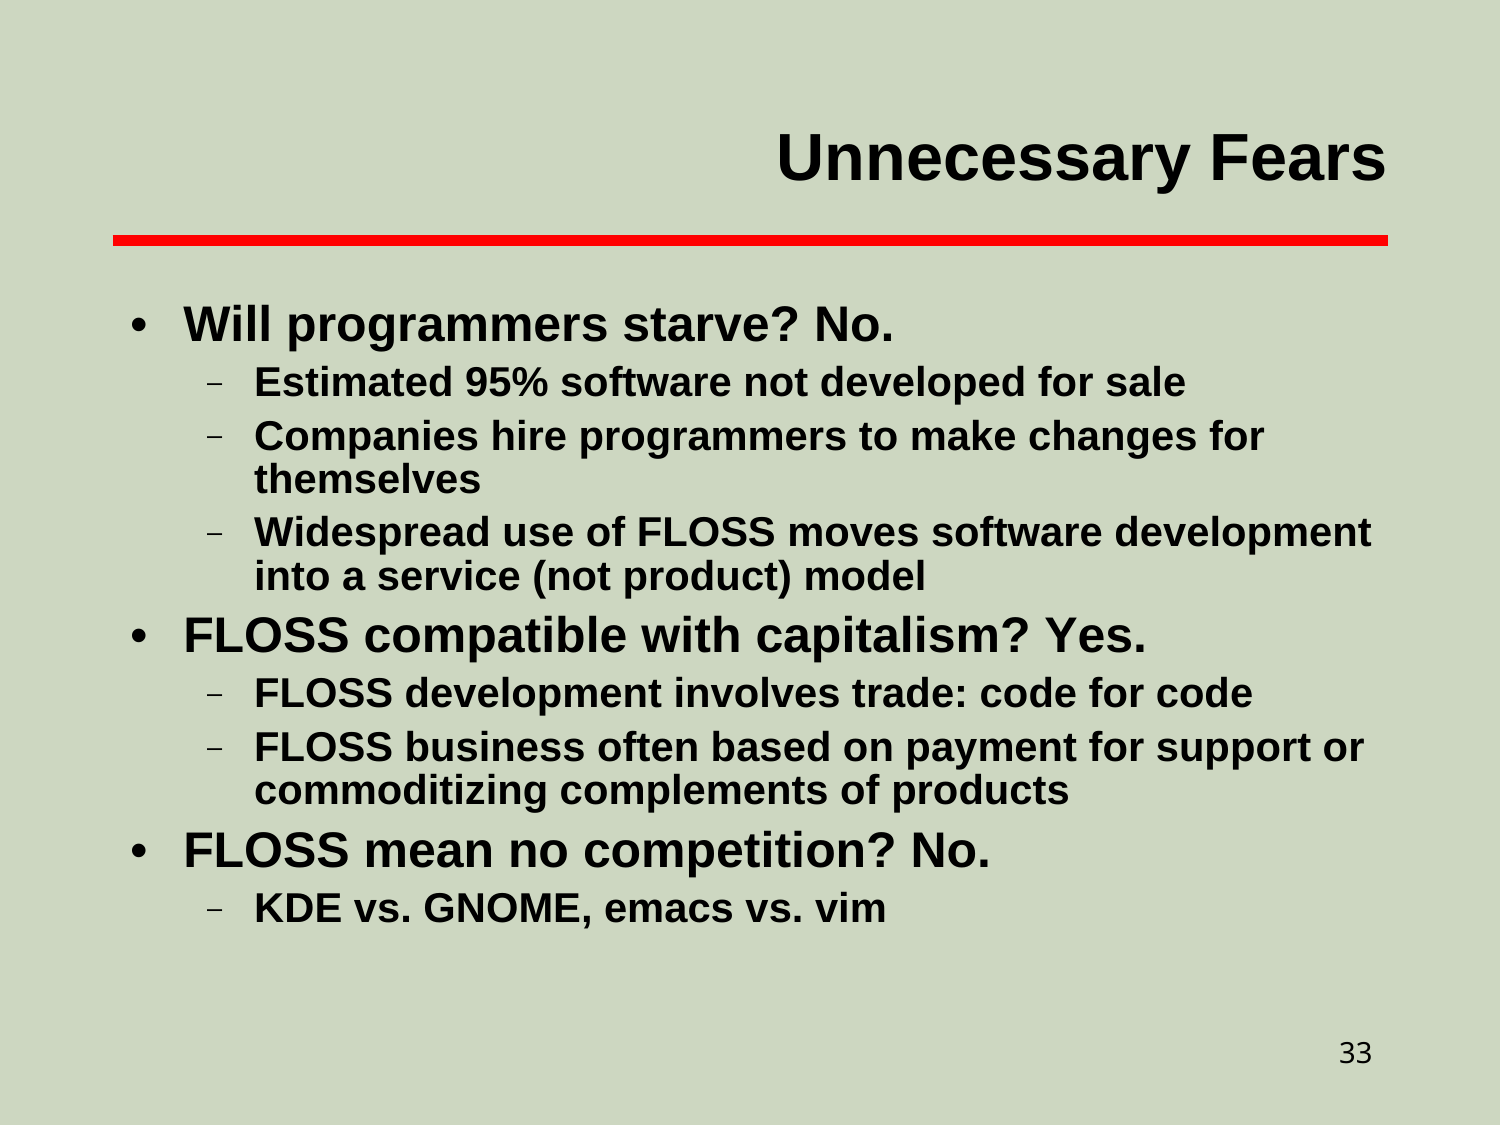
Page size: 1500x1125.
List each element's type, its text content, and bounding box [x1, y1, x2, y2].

list Will programmers starve? No. Estimated 95% software not developed for sale Companies hire programmers to make changes for themselves Widespread use of FLOSS moves software development into a service (not product) model FLOSS compatible with capitalism? Yes. FLOSS development involves trade: code for code FLOSS business often based on payment for support or commoditizing complements of products FLOSS mean no competition? No. KDE vs. GNOME, emacs vs. vim [112, 299, 1388, 1001]
title Unnecessary Fears [337, 85, 1388, 224]
